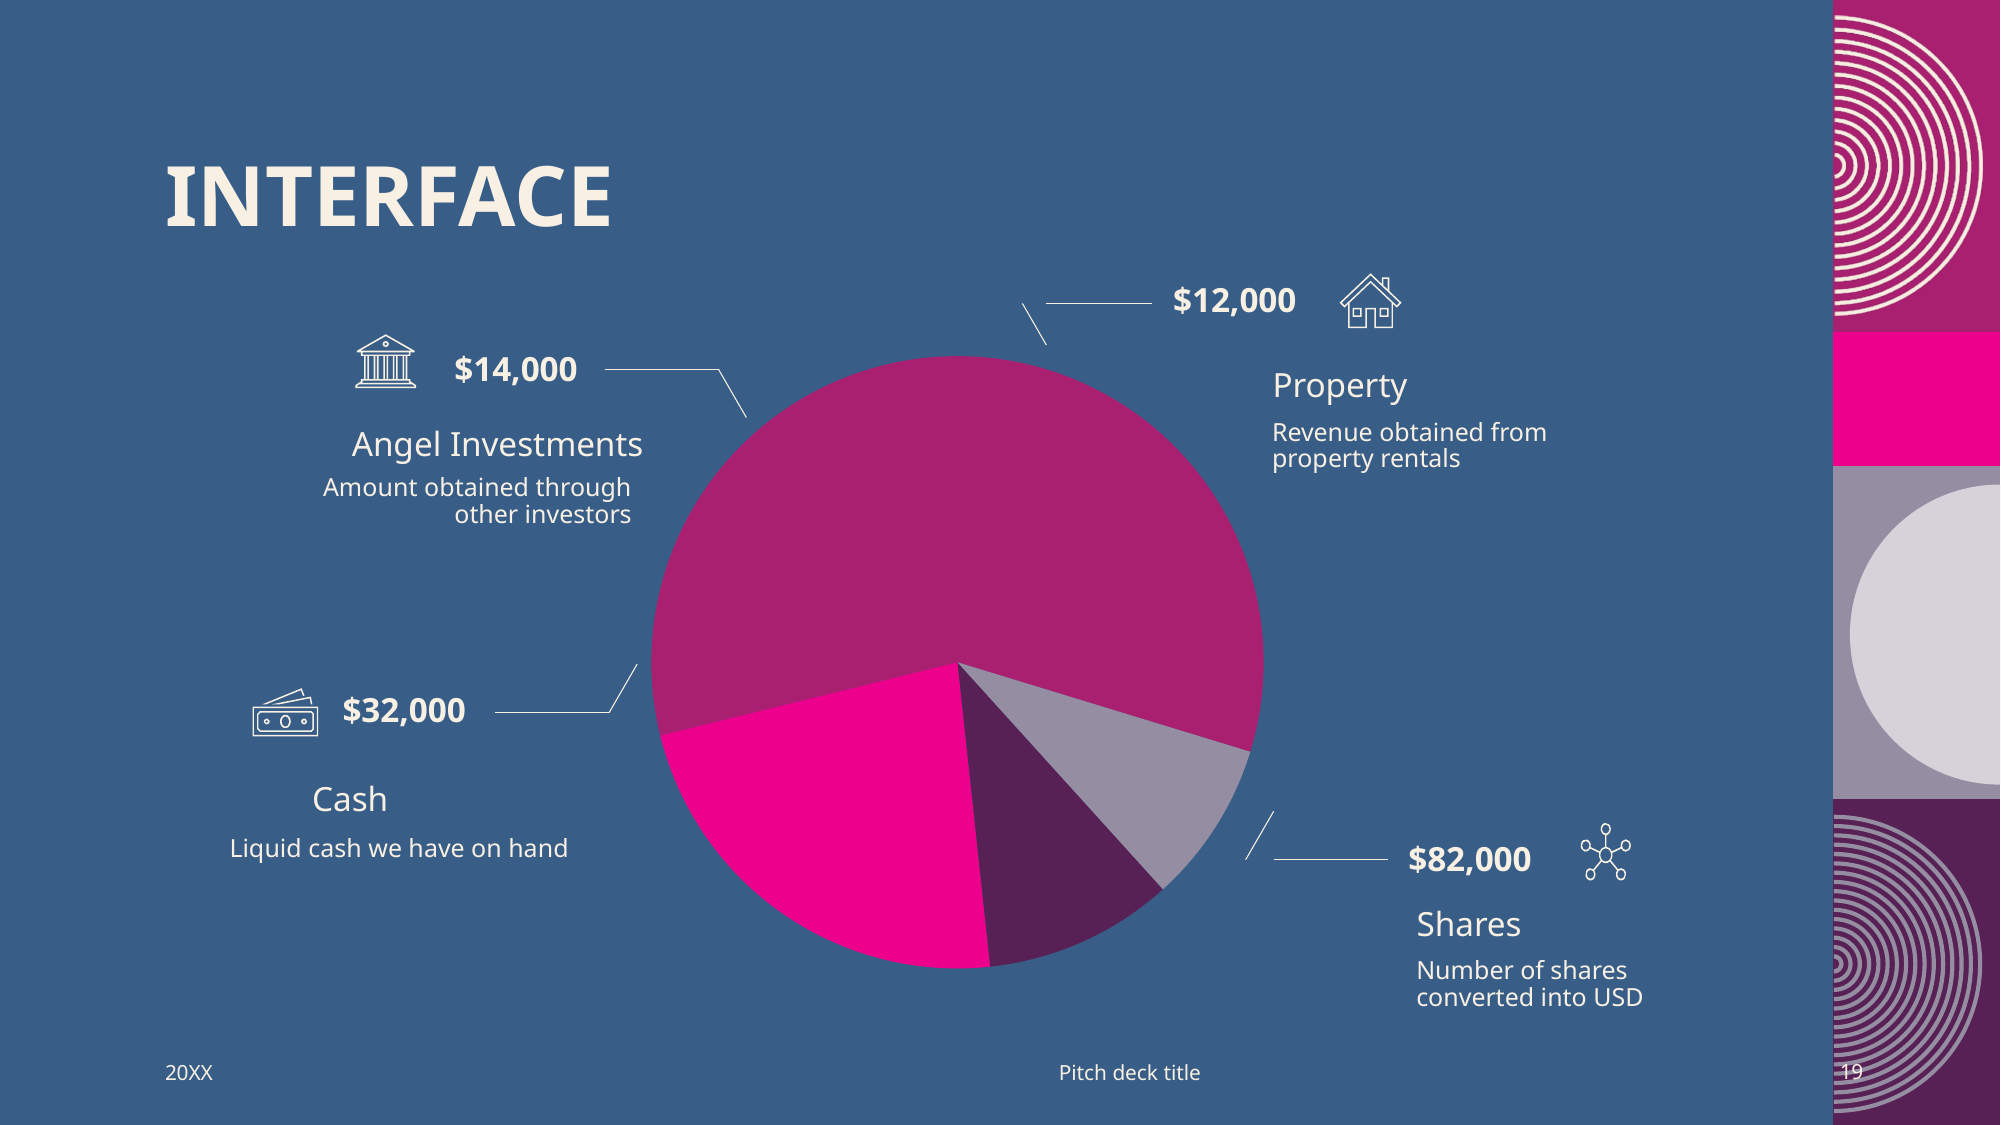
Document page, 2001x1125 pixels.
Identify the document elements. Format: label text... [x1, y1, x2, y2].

text_box 20XX [150, 1042, 331, 1103]
list Cash [297, 775, 602, 838]
list Liquid cash we have on hand [214, 828, 601, 973]
list Shares [1401, 900, 1651, 950]
list $32,000 [327, 685, 500, 748]
list Number of shares converted into USD [1401, 950, 1694, 1024]
list Revenue obtained from property rentals [1279, 412, 1579, 506]
text_box [1824, 1042, 1900, 1103]
title INTERFACE [150, 146, 1801, 261]
picture [1572, 811, 1639, 892]
picture [249, 676, 322, 749]
list $12,000 [1158, 276, 1331, 339]
list $82,000 [1393, 834, 1566, 897]
picture [1334, 264, 1407, 337]
list Amount obtained through other investors [308, 467, 636, 551]
list Angel Investments [336, 419, 636, 467]
picture [346, 324, 425, 398]
list $14,000 [439, 345, 636, 411]
text_box Pitch deck title [942, 1041, 1318, 1102]
list Property [1279, 361, 1534, 412]
chart [636, 343, 1279, 982]
